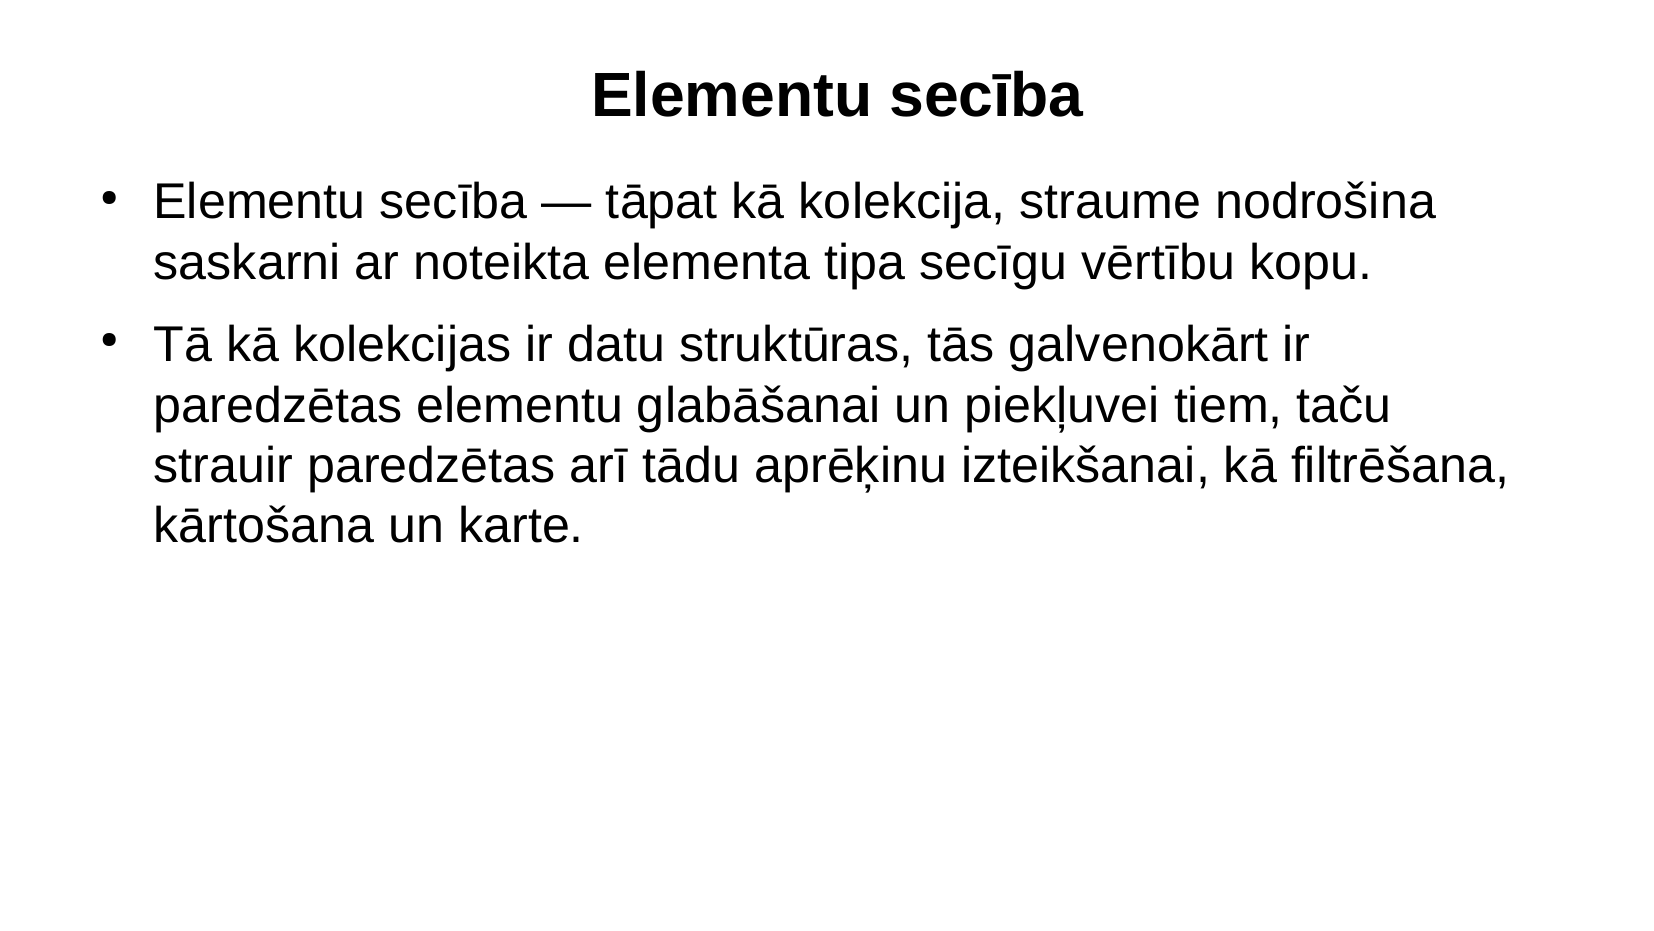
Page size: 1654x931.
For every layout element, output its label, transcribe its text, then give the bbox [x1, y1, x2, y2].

list Elementu secība — tāpat kā kolekcija, straume nodrošina saskarni ar noteikta elementa tipa secīgu vērtību kopu. Tā kā kolekcijas ir datu struktūras, tās galvenokārt ir paredzētas elementu glabāšanai un piekļuvei tiem, taču strauir paredzētas arī tādu aprēķinu izteikšanai, kā filtrēšana, kārtošana un karte. [82, 168, 1538, 889]
title Elementu secība [82, 36, 1571, 146]
